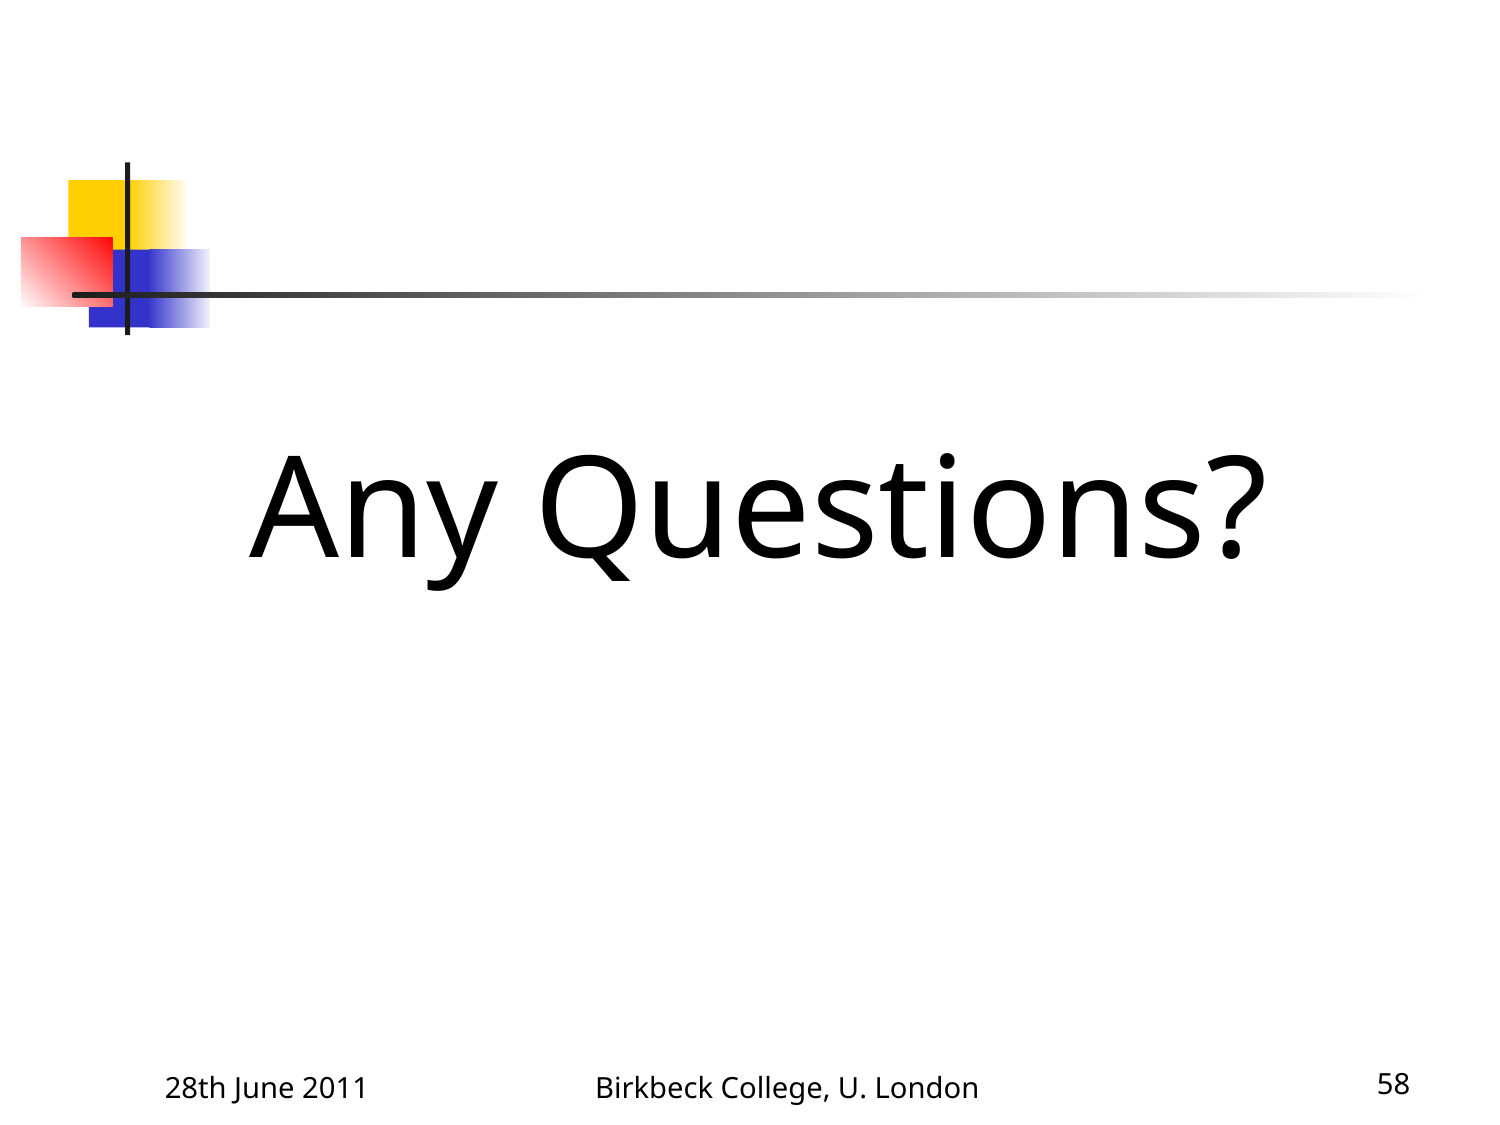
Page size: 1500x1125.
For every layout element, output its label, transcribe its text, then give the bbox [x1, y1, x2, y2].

text_box 28th June 2011 [150, 1037, 463, 1113]
text_box Birkbeck College, U. London [549, 1037, 1026, 1113]
text_box <number> [1112, 1037, 1426, 1113]
list Any Questions? [234, 408, 1341, 634]
